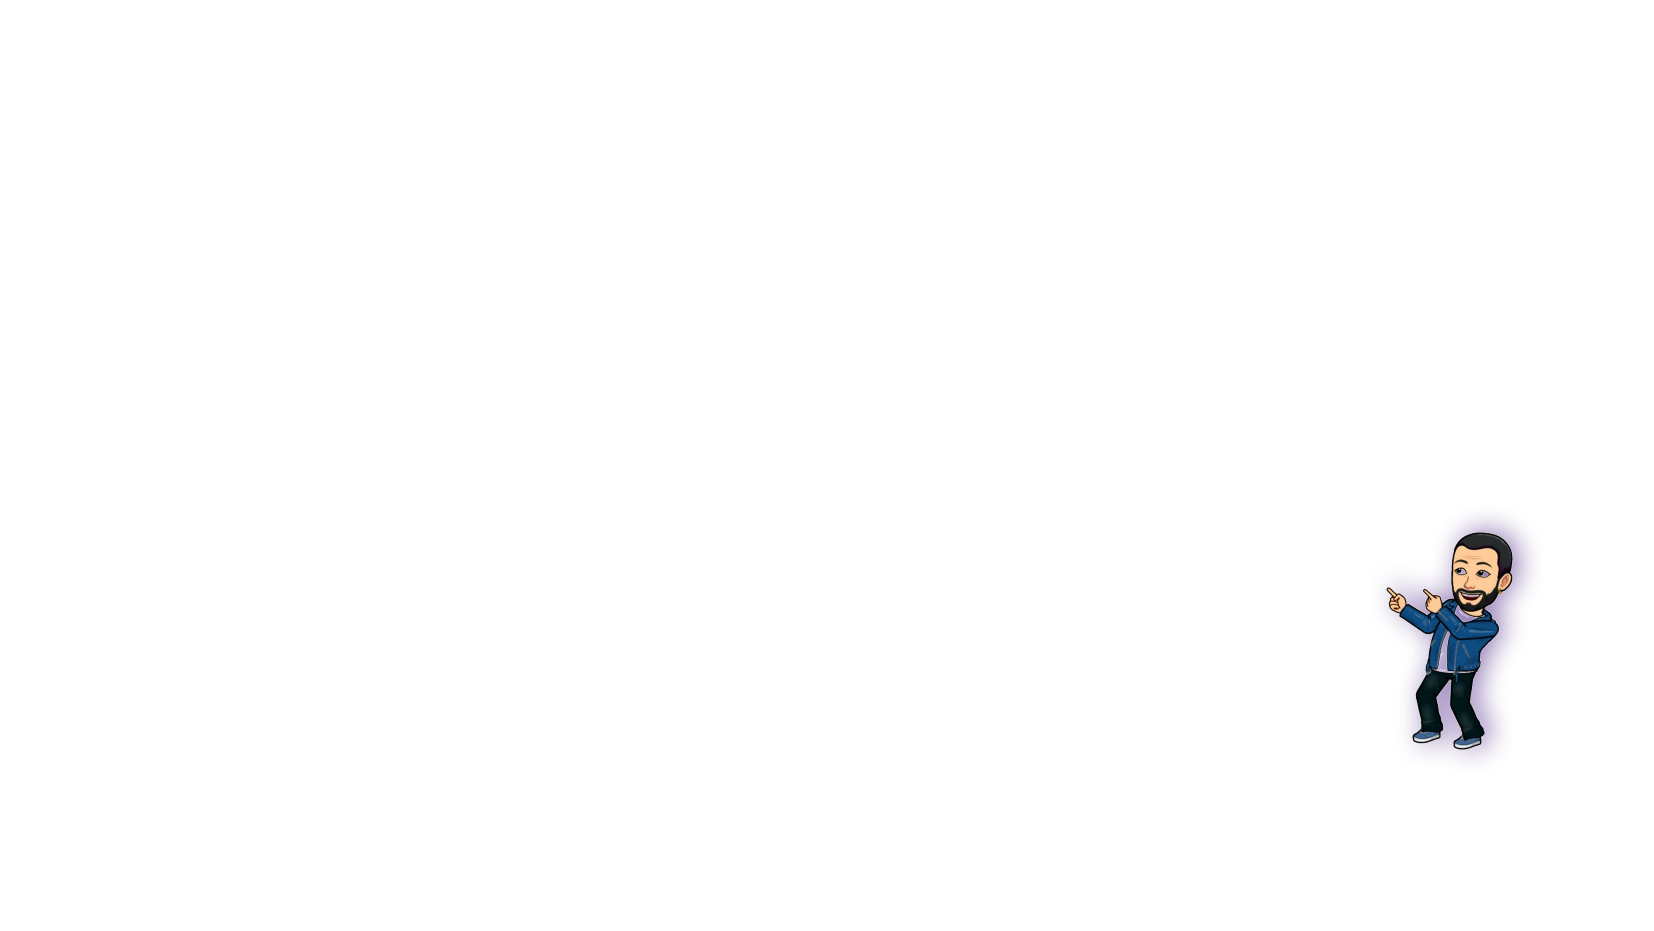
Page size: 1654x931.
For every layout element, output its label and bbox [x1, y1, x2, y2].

picture [1316, 497, 1576, 757]
